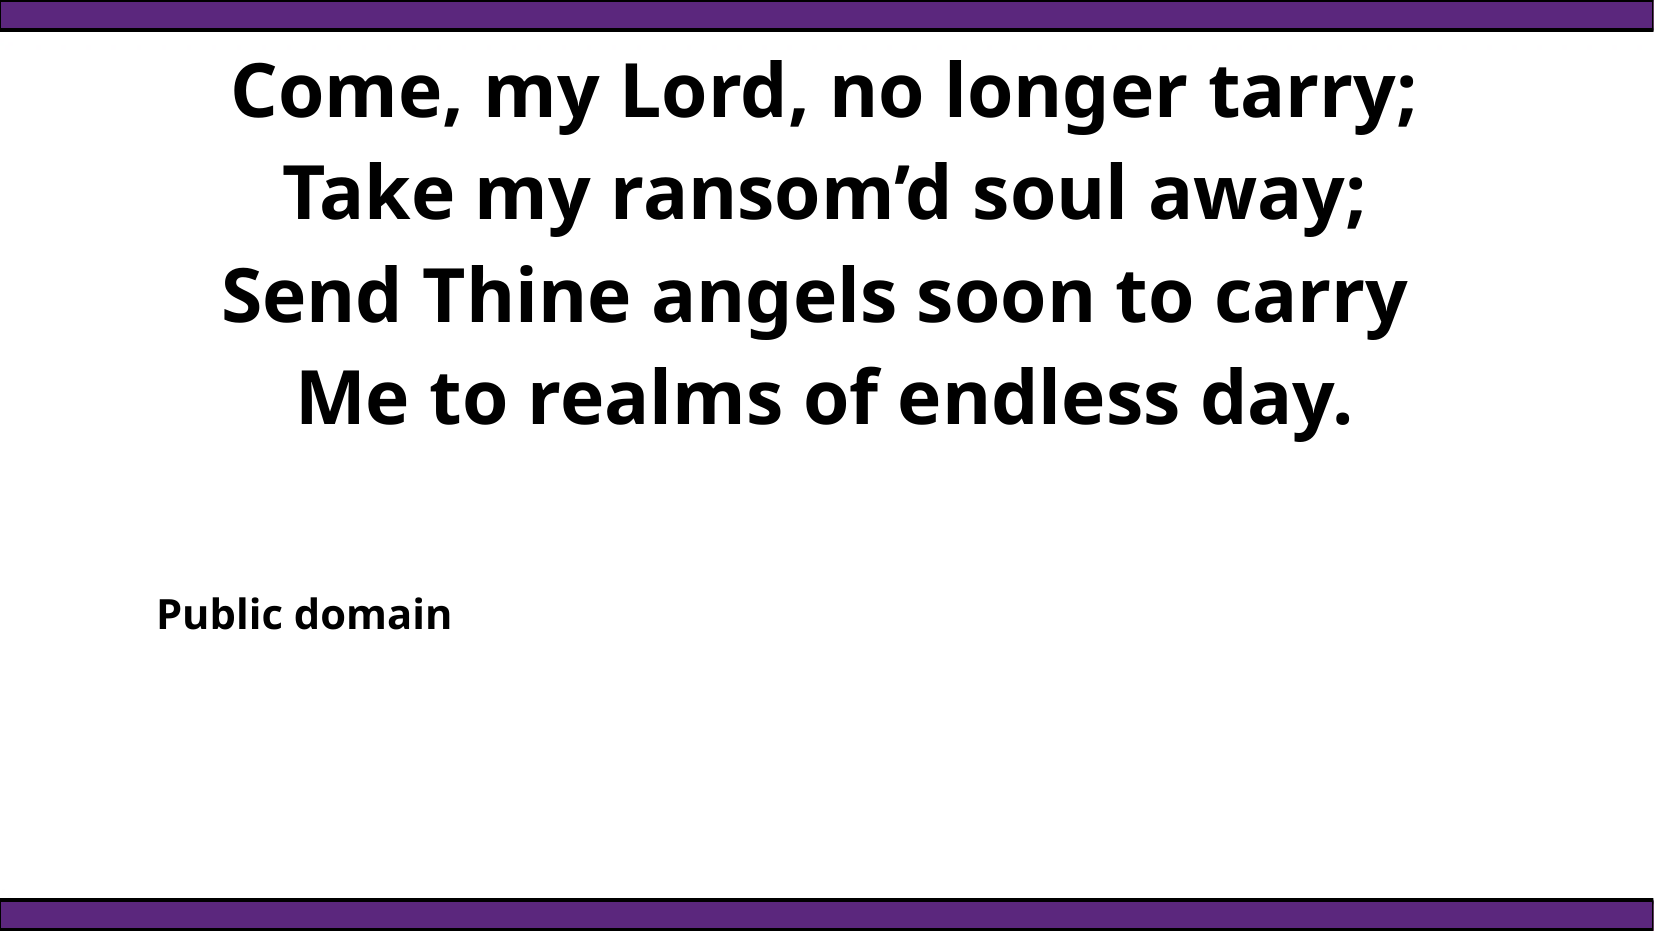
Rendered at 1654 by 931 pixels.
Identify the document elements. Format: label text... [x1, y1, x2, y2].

picture [0, 31, 1654, 900]
text_box [0, 900, 1654, 931]
text_box [0, 0, 1654, 31]
text_box Come, my Lord, no longer tarry; Take my ransom’d soul away; Send Thine angels soon to carry Me to realms of endless day. Public domain [60, 30, 1591, 640]
